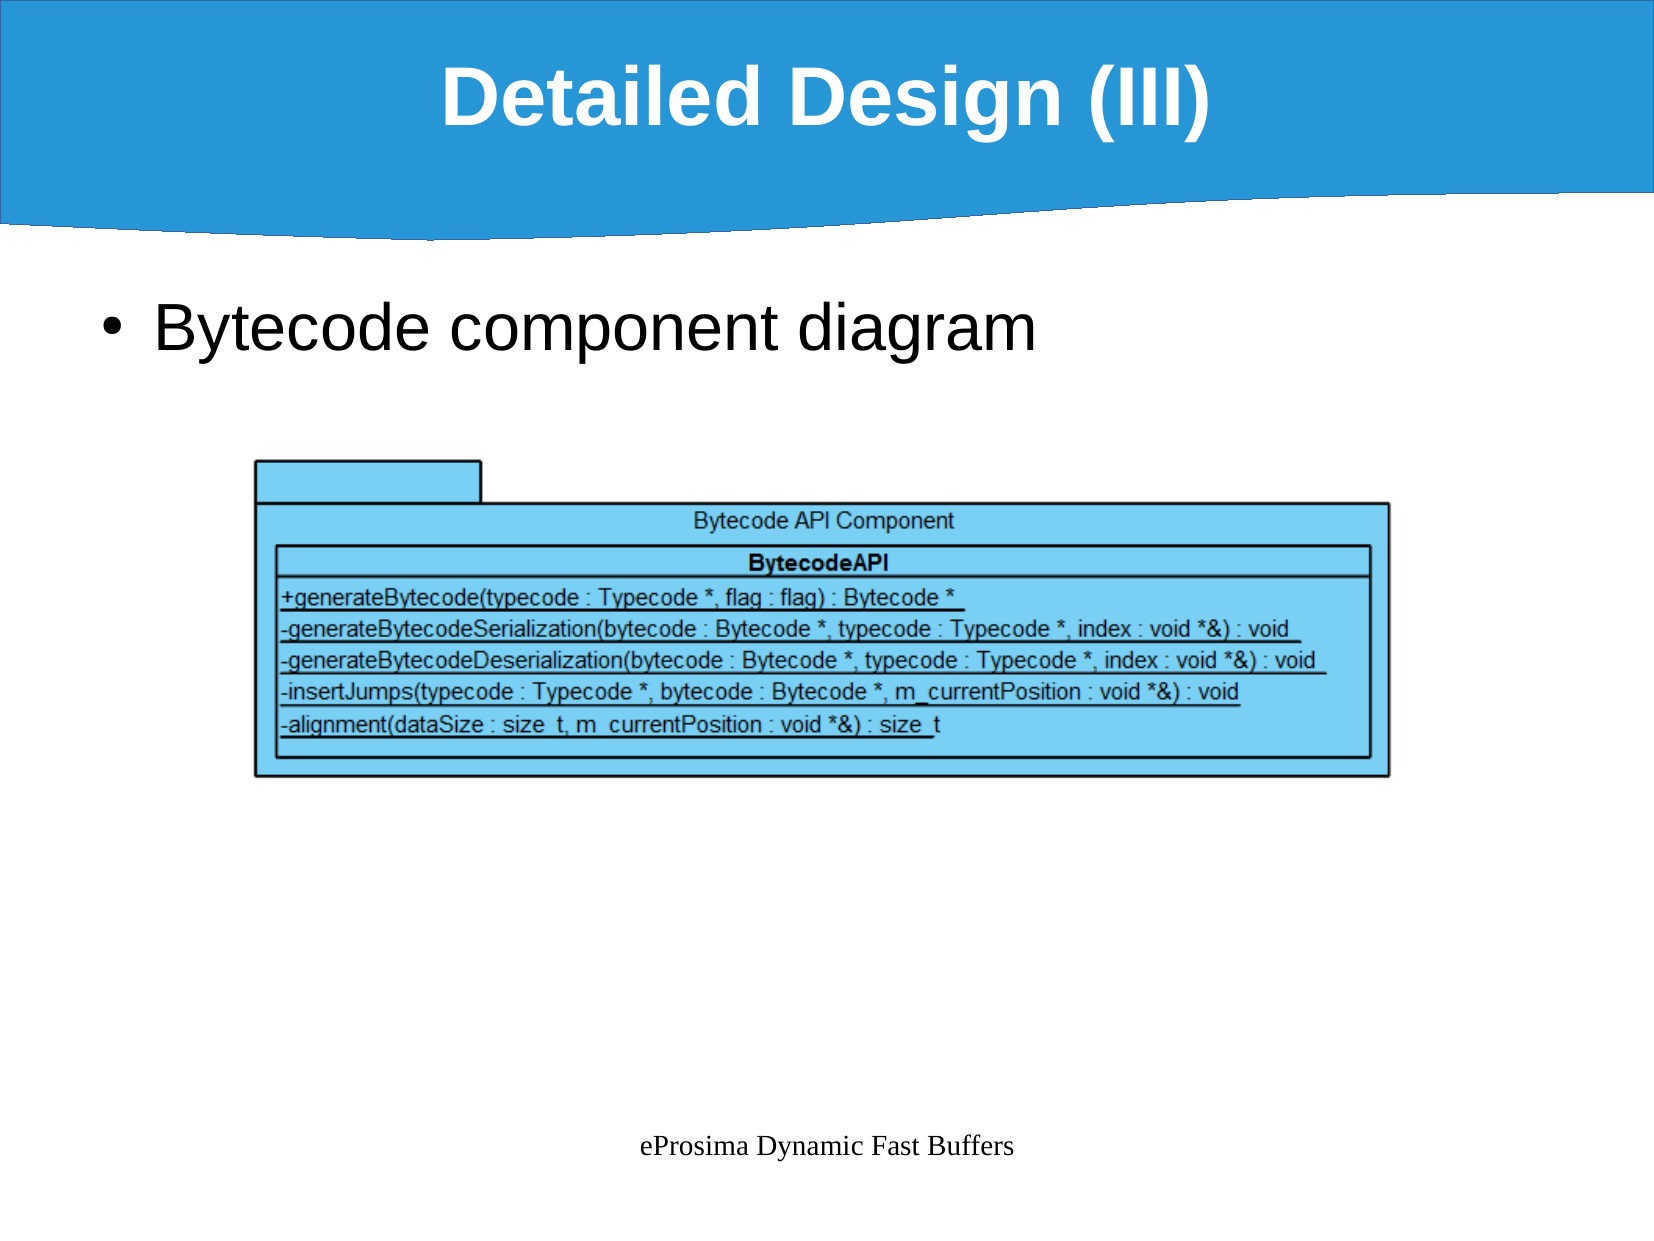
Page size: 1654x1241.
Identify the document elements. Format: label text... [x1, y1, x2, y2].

picture [248, 452, 1399, 786]
list Bytecode component diagram [82, 290, 1571, 1010]
text_box Detailed Design (III) [0, 0, 1654, 241]
